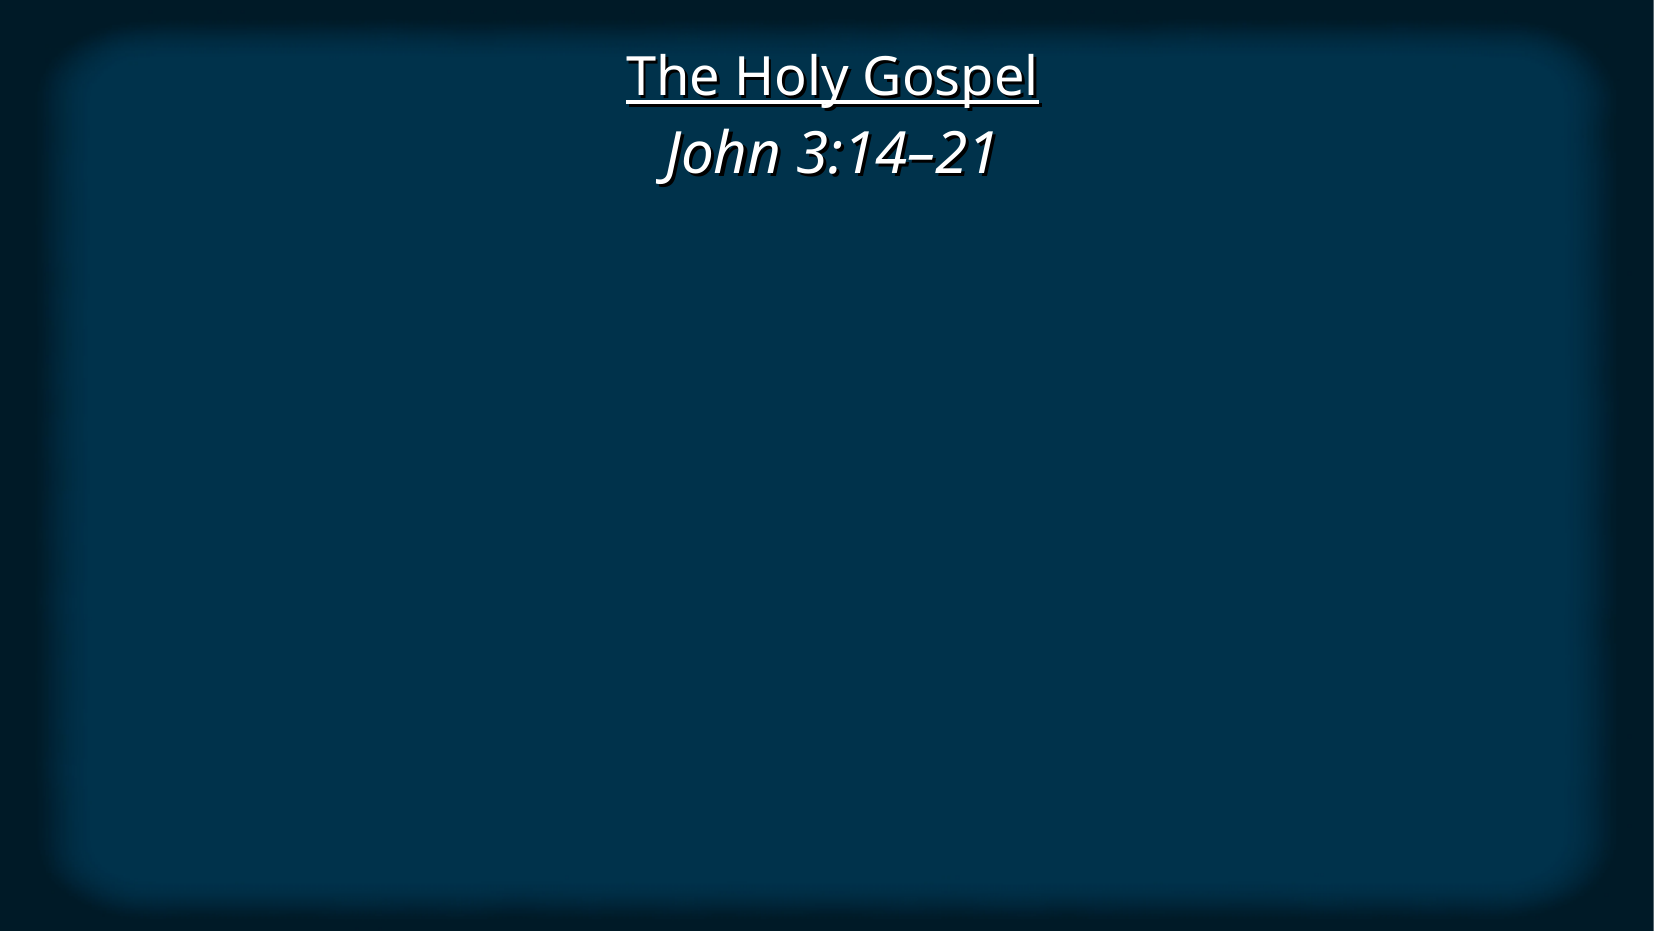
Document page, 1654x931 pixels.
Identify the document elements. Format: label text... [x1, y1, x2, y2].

text_box The Holy Gospel John 3:14–21 [75, 30, 1591, 194]
picture [0, 0, 1654, 931]
